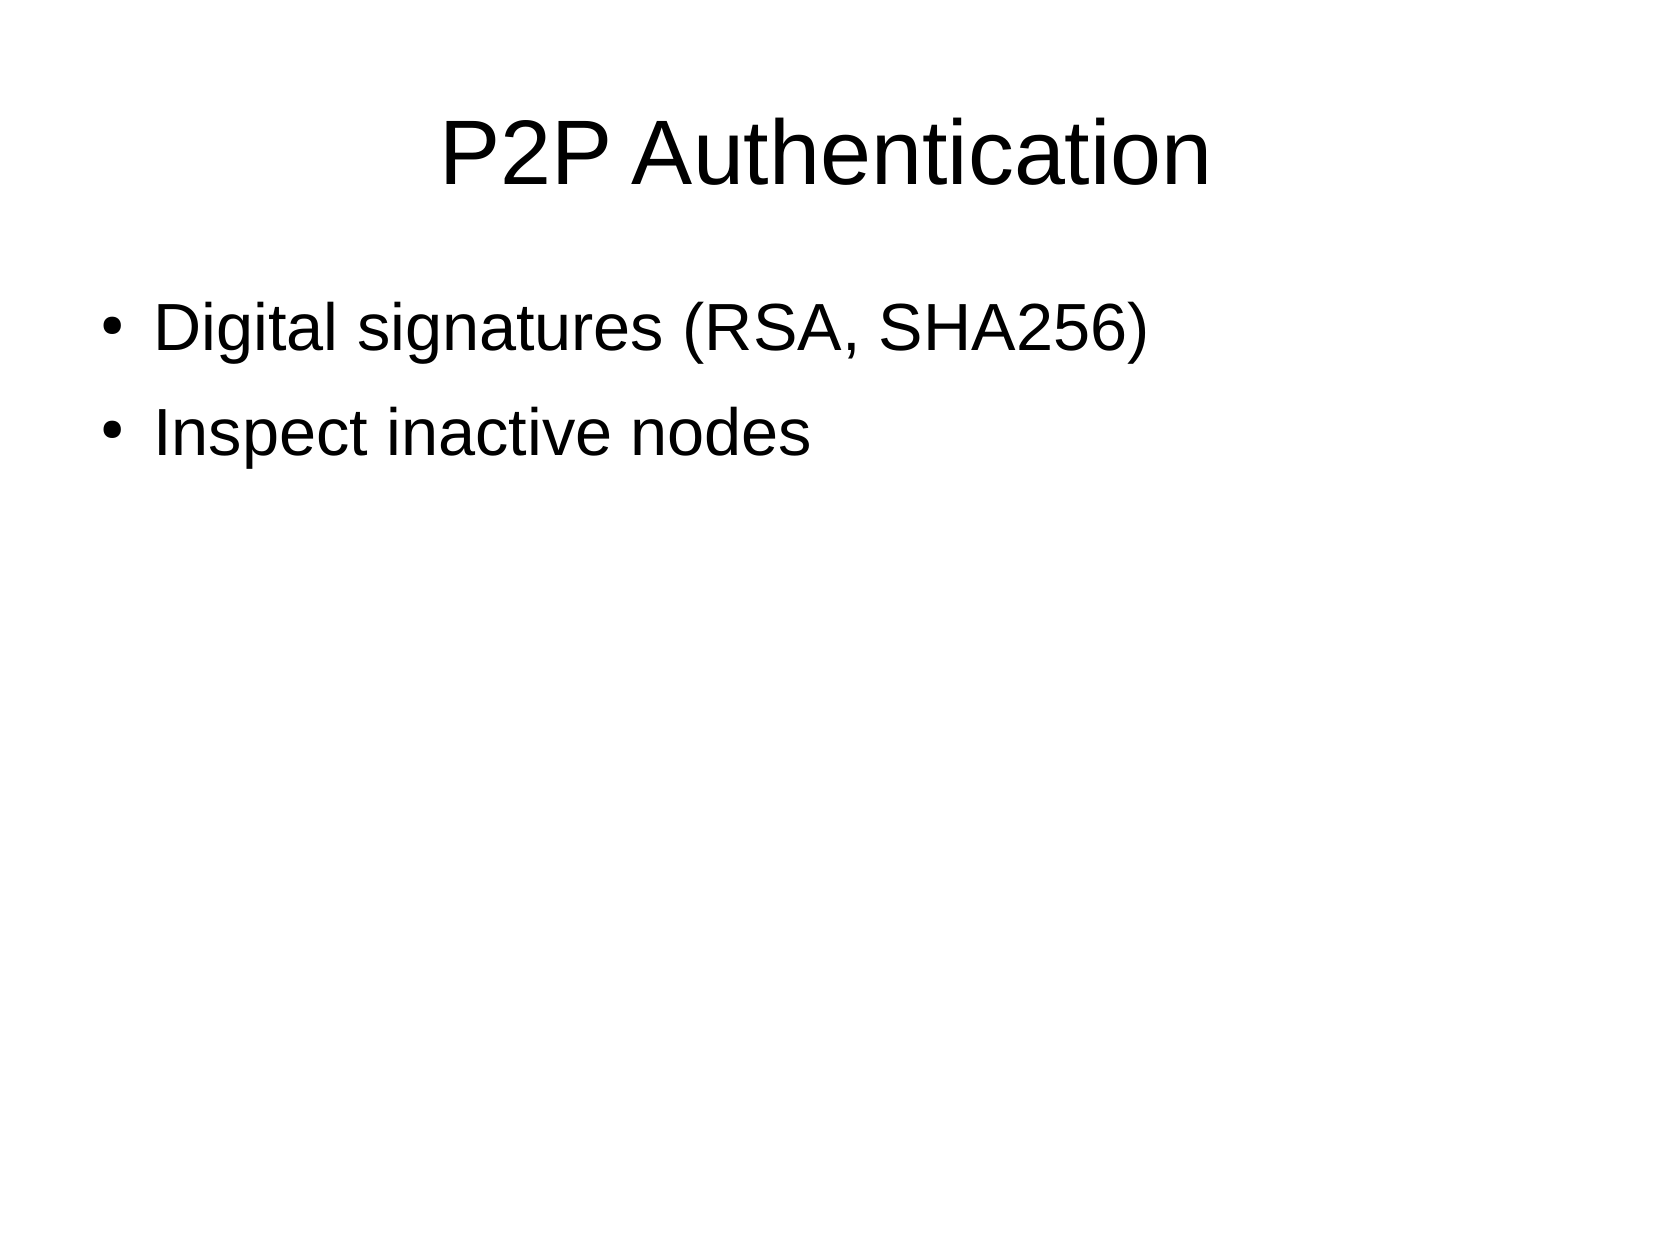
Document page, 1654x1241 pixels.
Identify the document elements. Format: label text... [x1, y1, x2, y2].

title P2P Authentication [82, 49, 1571, 257]
list Digital signatures (RSA, SHA256) Inspect inactive nodes [82, 290, 1571, 1010]
